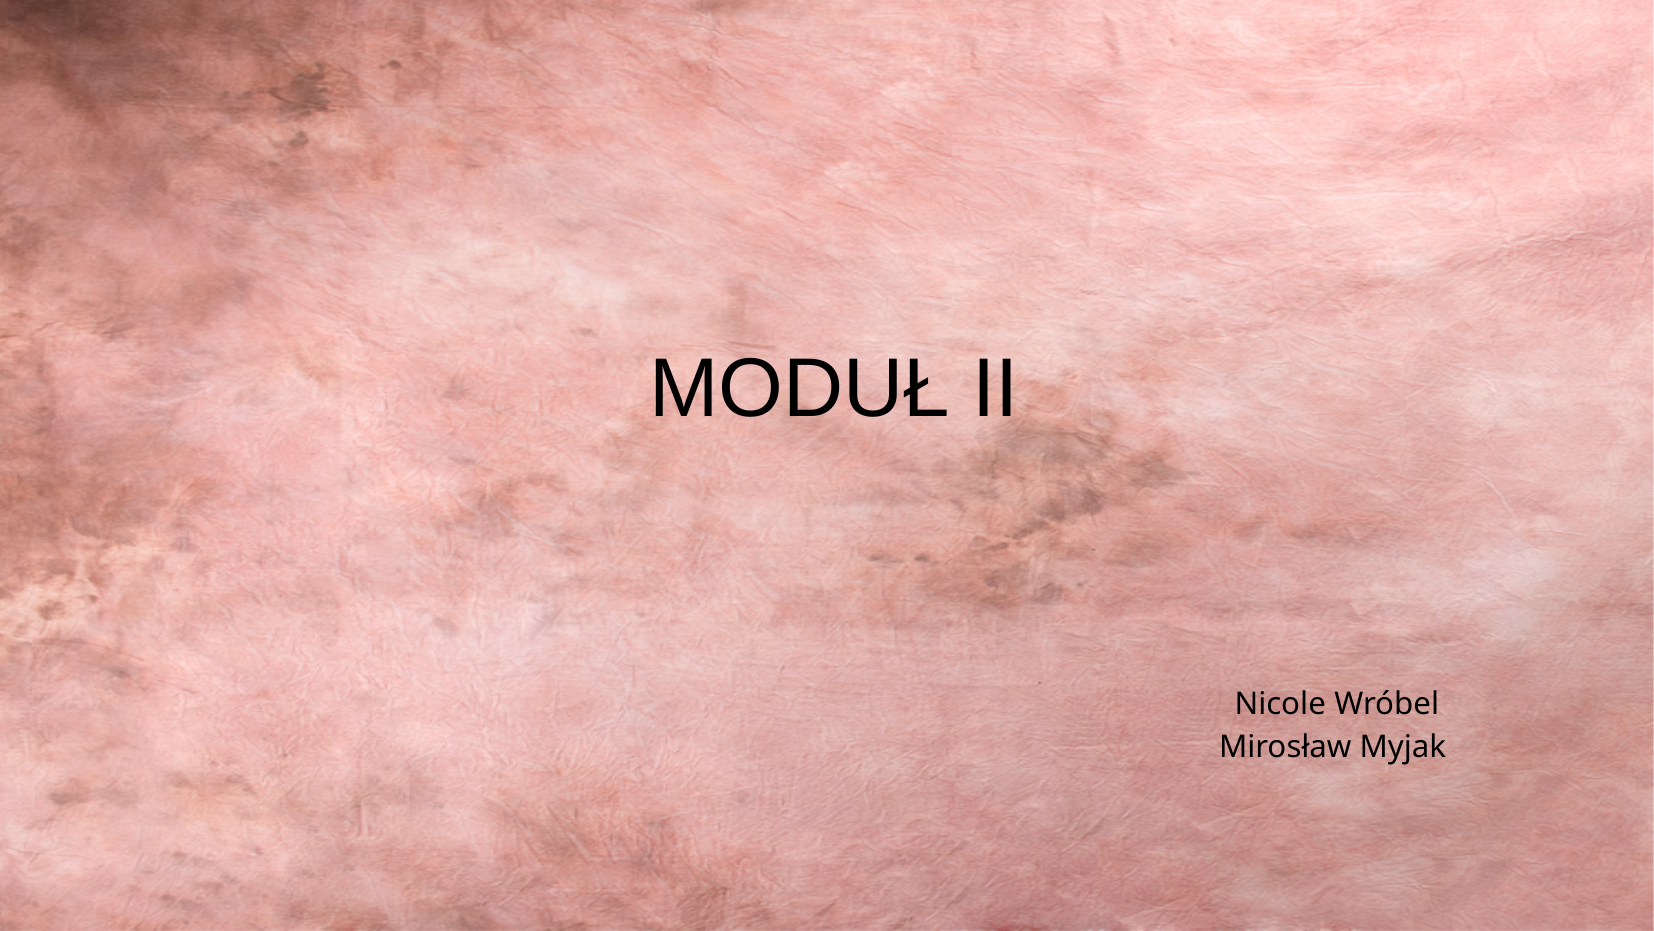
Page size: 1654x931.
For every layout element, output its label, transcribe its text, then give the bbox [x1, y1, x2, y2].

picture [0, 0, 1654, 931]
title MODUŁ II [90, 309, 1579, 466]
subtitle Nicole Wróbel Mirosław Myjak [1113, 600, 1561, 848]
